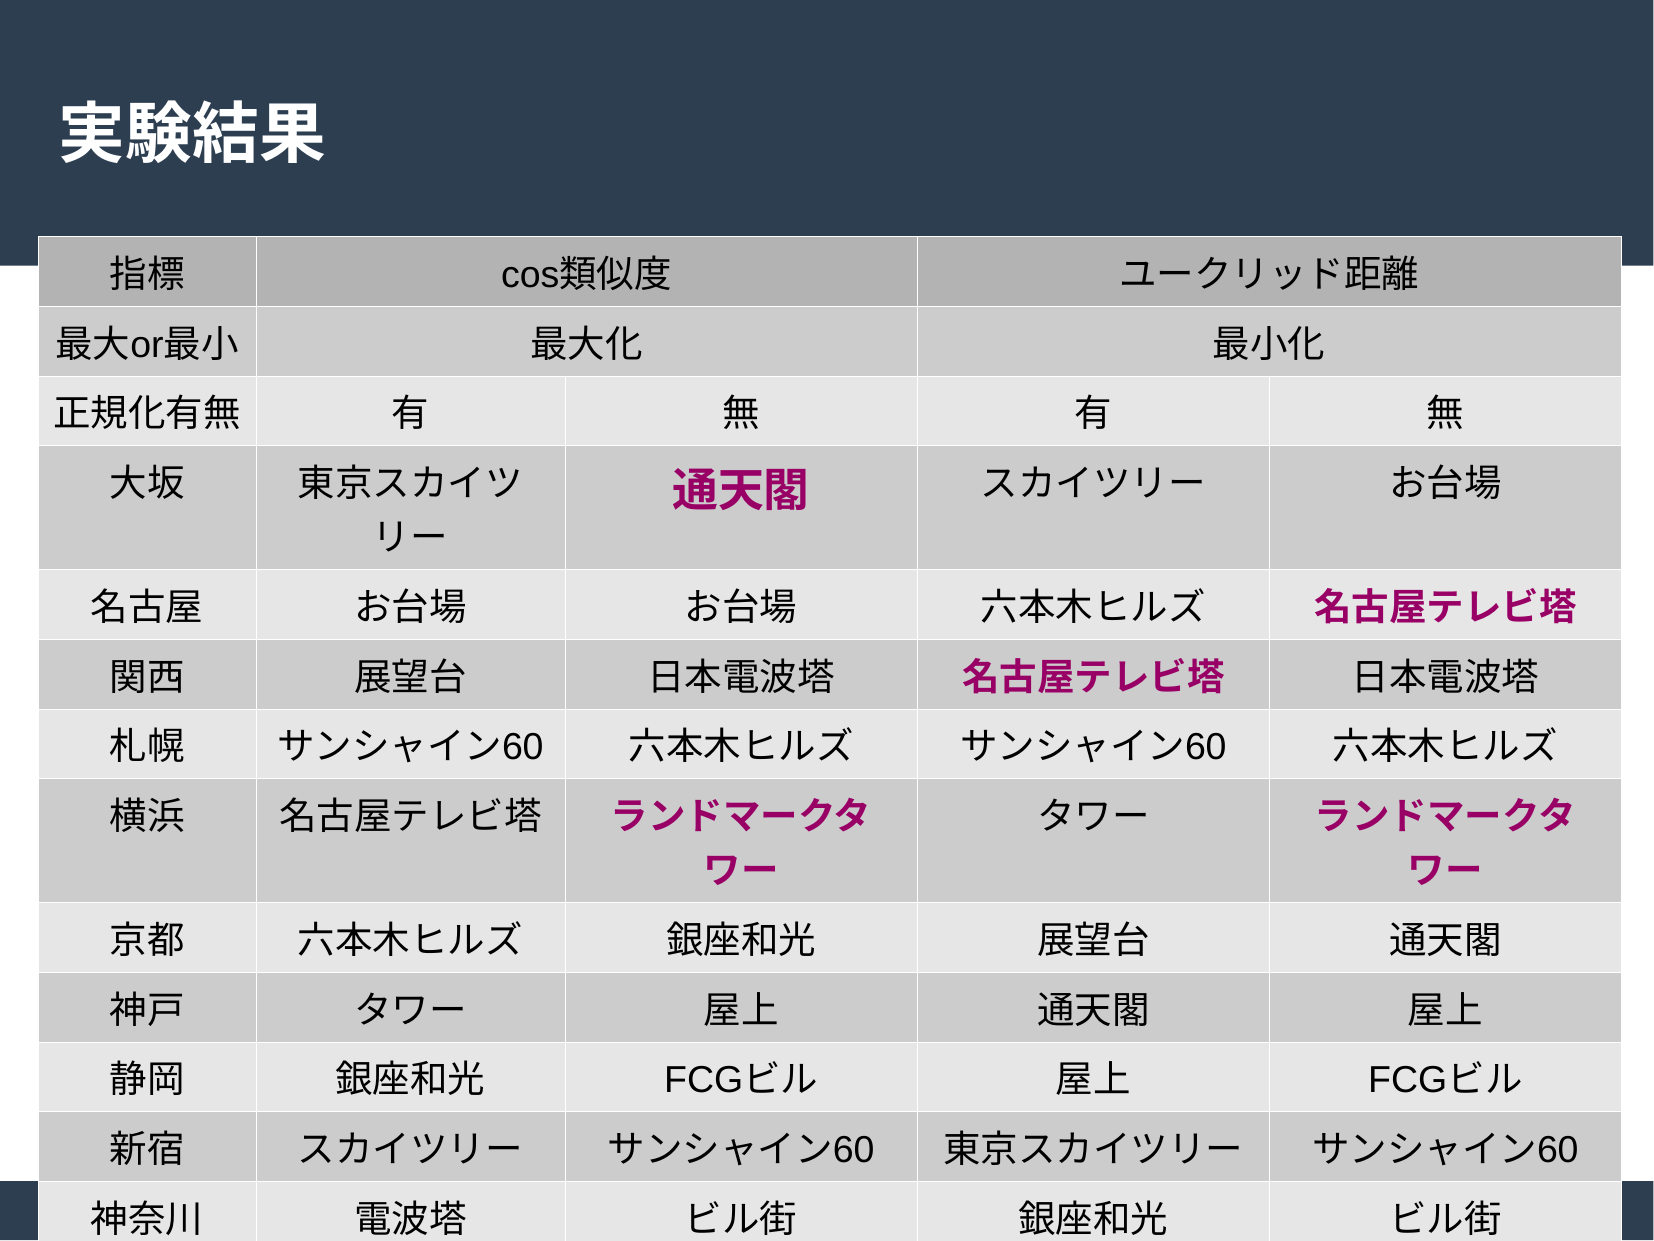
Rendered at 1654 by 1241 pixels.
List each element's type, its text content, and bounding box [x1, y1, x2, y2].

table_cell 銀座和光 [918, 1182, 1269, 1241]
table_cell 最小化 [918, 307, 1621, 376]
table_cell 正規化有無 [39, 377, 256, 445]
table_cell 展望台 [257, 640, 565, 709]
table_cell 最大化 [257, 307, 917, 376]
table_cell 屋上 [1270, 973, 1621, 1042]
table_cell お台場 [566, 570, 917, 639]
table_cell 通天閣 [1270, 903, 1621, 972]
table_cell 六本木ヒルズ [566, 710, 917, 778]
table_cell 有 [918, 377, 1269, 445]
table_cell 神奈川 [39, 1182, 256, 1241]
table_cell 大坂 [39, 446, 256, 569]
table_cell 静岡 [39, 1043, 256, 1111]
table_cell 有 [257, 377, 565, 445]
table_cell FCGビル [566, 1043, 917, 1111]
table_cell 名古屋テレビ塔 [918, 640, 1269, 709]
table_cell 京都 [39, 903, 256, 972]
table_cell 名古屋テレビ塔 [257, 779, 565, 902]
table_cell 東京スカイツリー [918, 1112, 1269, 1181]
table_cell お台場 [257, 570, 565, 639]
table_cell ビル街 [1270, 1182, 1621, 1241]
table_cell 神戸 [39, 973, 256, 1042]
table_cell 通天閣 [566, 446, 917, 569]
table_cell 銀座和光 [257, 1043, 565, 1111]
table_cell 屋上 [566, 973, 917, 1042]
table_cell ランドマークタワー [566, 779, 917, 902]
table_cell タワー [257, 973, 565, 1042]
table_cell ビル街 [566, 1182, 917, 1241]
table_cell 東京スカイツリー [257, 446, 565, 569]
table_cell お台場 [1270, 446, 1621, 569]
table_cell 無 [566, 377, 917, 445]
table_cell サンシャイン60 [566, 1112, 917, 1181]
table_cell 日本電波塔 [1270, 640, 1621, 709]
table_cell サンシャイン60 [1270, 1112, 1621, 1181]
table_cell 名古屋 [39, 570, 256, 639]
table_cell 屋上 [918, 1043, 1269, 1111]
table_cell 六本木ヒルズ [257, 903, 565, 972]
table_cell FCGビル [1270, 1043, 1621, 1111]
table_cell 銀座和光 [566, 903, 917, 972]
table_cell 新宿 [39, 1112, 256, 1181]
table_header cos類似度 [257, 237, 917, 306]
table_cell 展望台 [918, 903, 1269, 972]
table_cell 関西 [39, 640, 256, 709]
table_cell スカイツリー [257, 1112, 565, 1181]
table_cell 通天閣 [918, 973, 1269, 1042]
table_cell サンシャイン60 [918, 710, 1269, 778]
table_cell タワー [918, 779, 1269, 902]
table_cell ランドマークタワー [1270, 779, 1621, 902]
table_header ユークリッド距離 [918, 237, 1621, 306]
table_cell 札幌 [39, 710, 256, 778]
table_cell 横浜 [39, 779, 256, 902]
table_header 指標 [39, 237, 256, 306]
table_cell 最大or最小 [39, 307, 256, 376]
table_cell サンシャイン60 [257, 710, 565, 778]
table_cell 名古屋テレビ塔 [1270, 570, 1621, 639]
table_cell 無 [1270, 377, 1621, 445]
table_cell スカイツリー [918, 446, 1269, 569]
table_cell 六本木ヒルズ [918, 570, 1269, 639]
title 実験結果 [59, 49, 1595, 207]
table_cell 日本電波塔 [566, 640, 917, 709]
table_cell 六本木ヒルズ [1270, 710, 1621, 778]
table_cell 電波塔 [257, 1182, 565, 1241]
